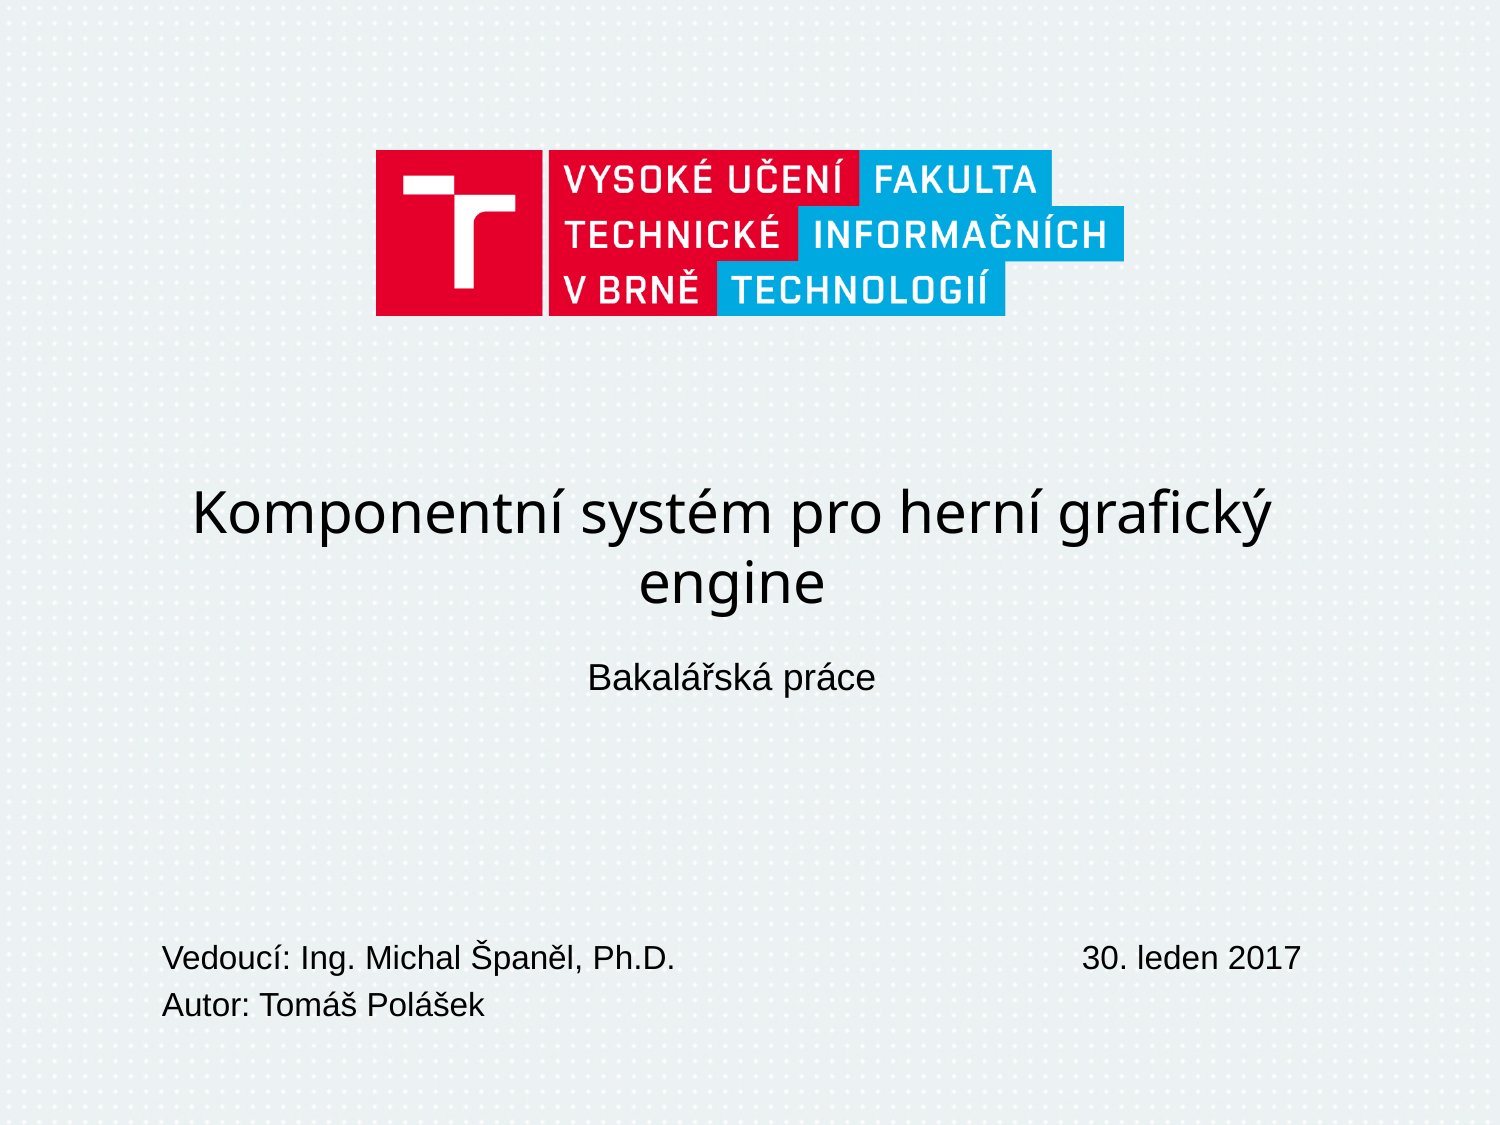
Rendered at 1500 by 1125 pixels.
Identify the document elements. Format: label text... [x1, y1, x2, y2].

list Vedoucí: Ing. Michal Španěl, Ph.D. Autor: Tomáš Polášek [147, 928, 975, 1000]
list 30. leden 2017 [1009, 928, 1317, 1000]
picture [0, 0, 1500, 1125]
list Bakalářská práce [147, 645, 1317, 846]
title Komponentní systém pro herní grafický engine [147, 468, 1317, 622]
